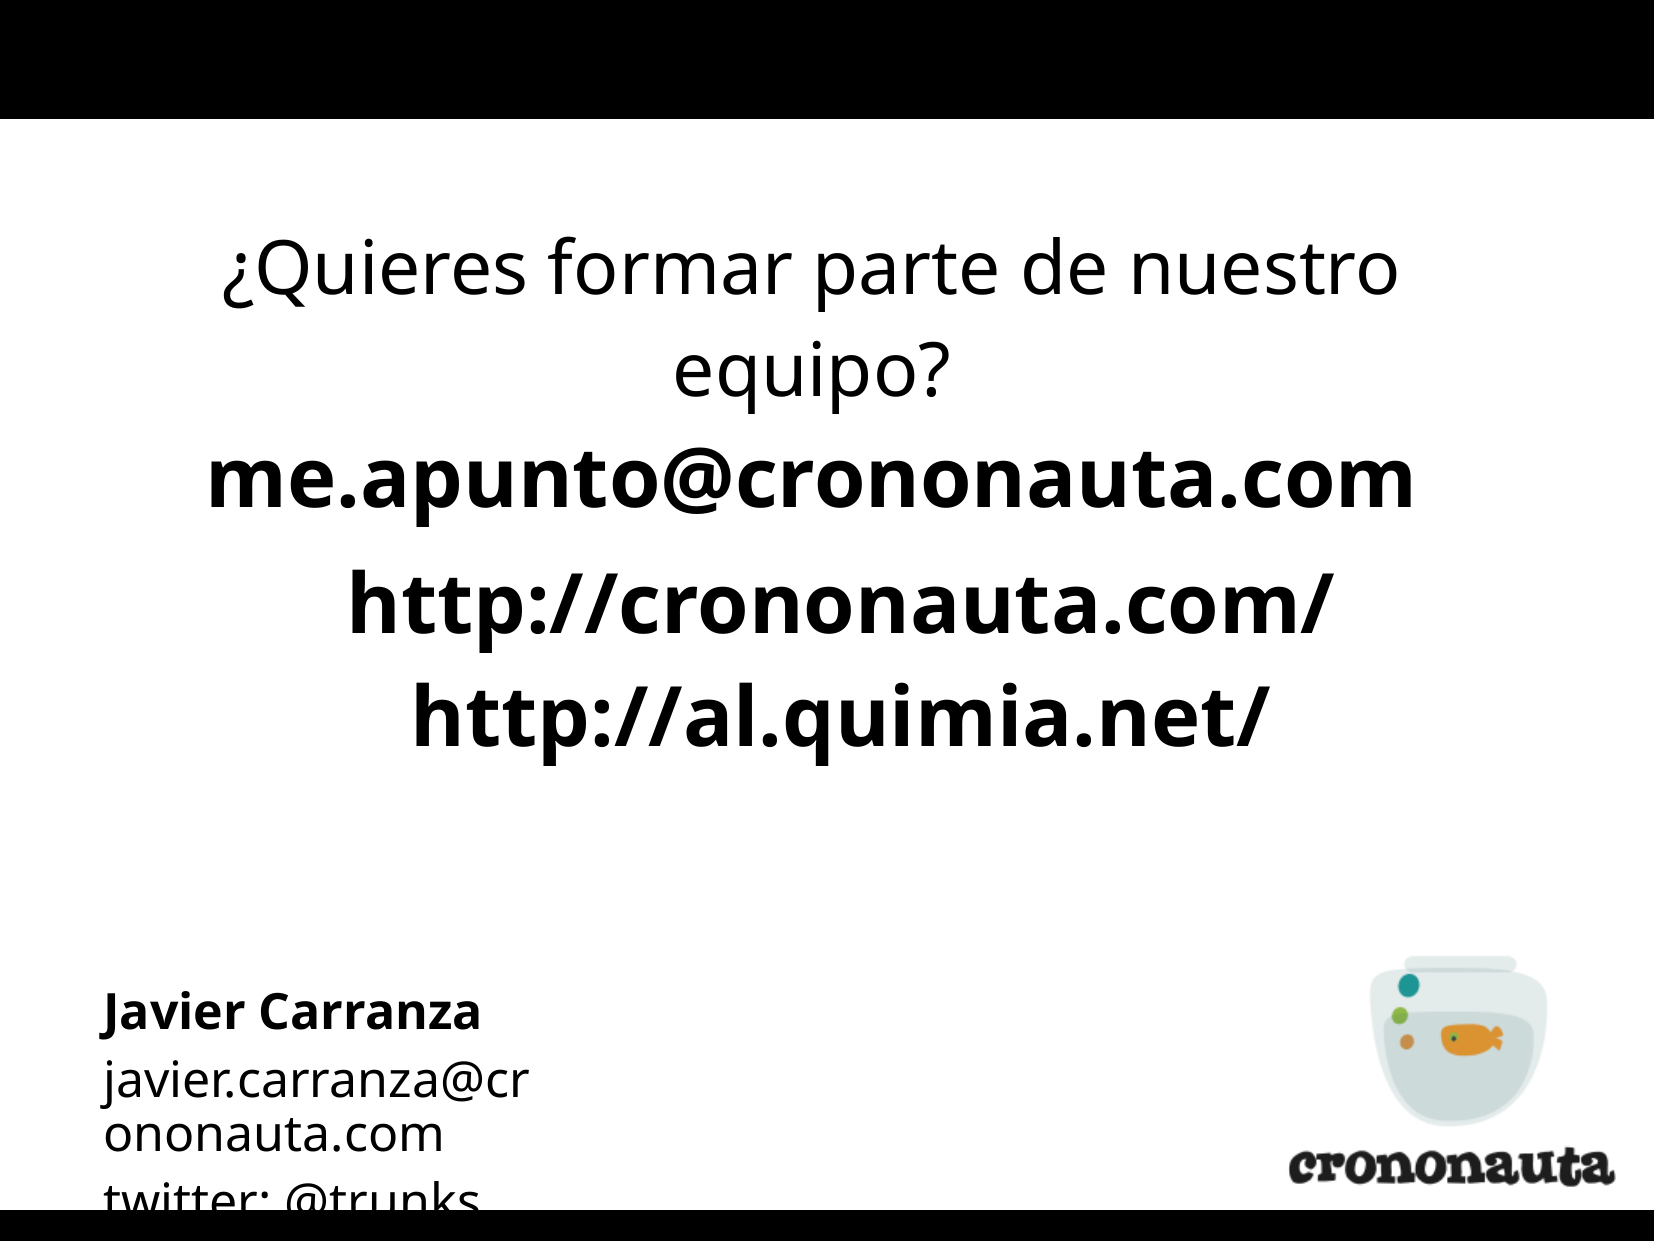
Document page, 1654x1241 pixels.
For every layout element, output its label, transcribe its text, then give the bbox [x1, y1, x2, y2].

picture [1240, 944, 1637, 1196]
text_box http://crononauta.com/ http://al.quimia.net/ [118, 536, 1565, 739]
text_box Javier Carranza javier.carranza@crononauta.com twitter: @trunks [88, 968, 562, 1152]
text_box ¿Quieres formar parte de nuestro equipo? me.apunto@crononauta.com [88, 206, 1536, 400]
